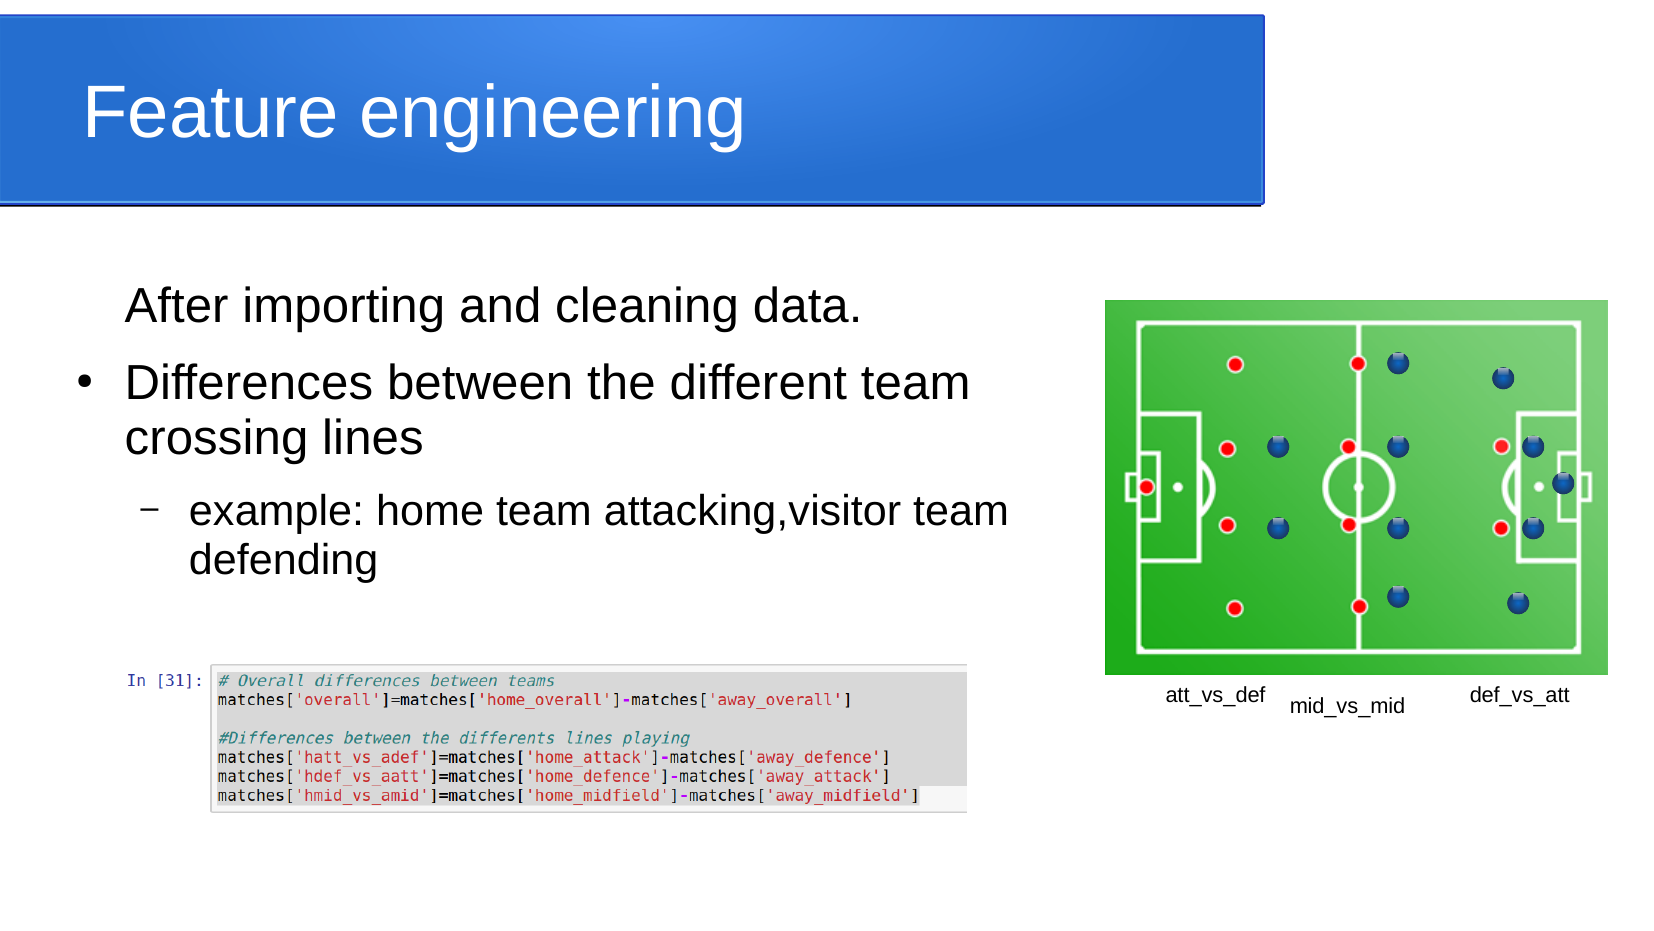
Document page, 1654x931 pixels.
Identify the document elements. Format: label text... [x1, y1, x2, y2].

title Feature engineering [82, 35, 1235, 189]
text_box att_vs_def [1150, 675, 1291, 715]
text_box def_vs_att [1455, 675, 1595, 715]
picture [105, 656, 967, 826]
list After importing and cleaning data. Differences between the different team crossing lines example: home team attacking,visitor team defending [60, 277, 1024, 586]
text_box mid_vs_mid [1275, 686, 1441, 751]
picture [1105, 300, 1608, 676]
